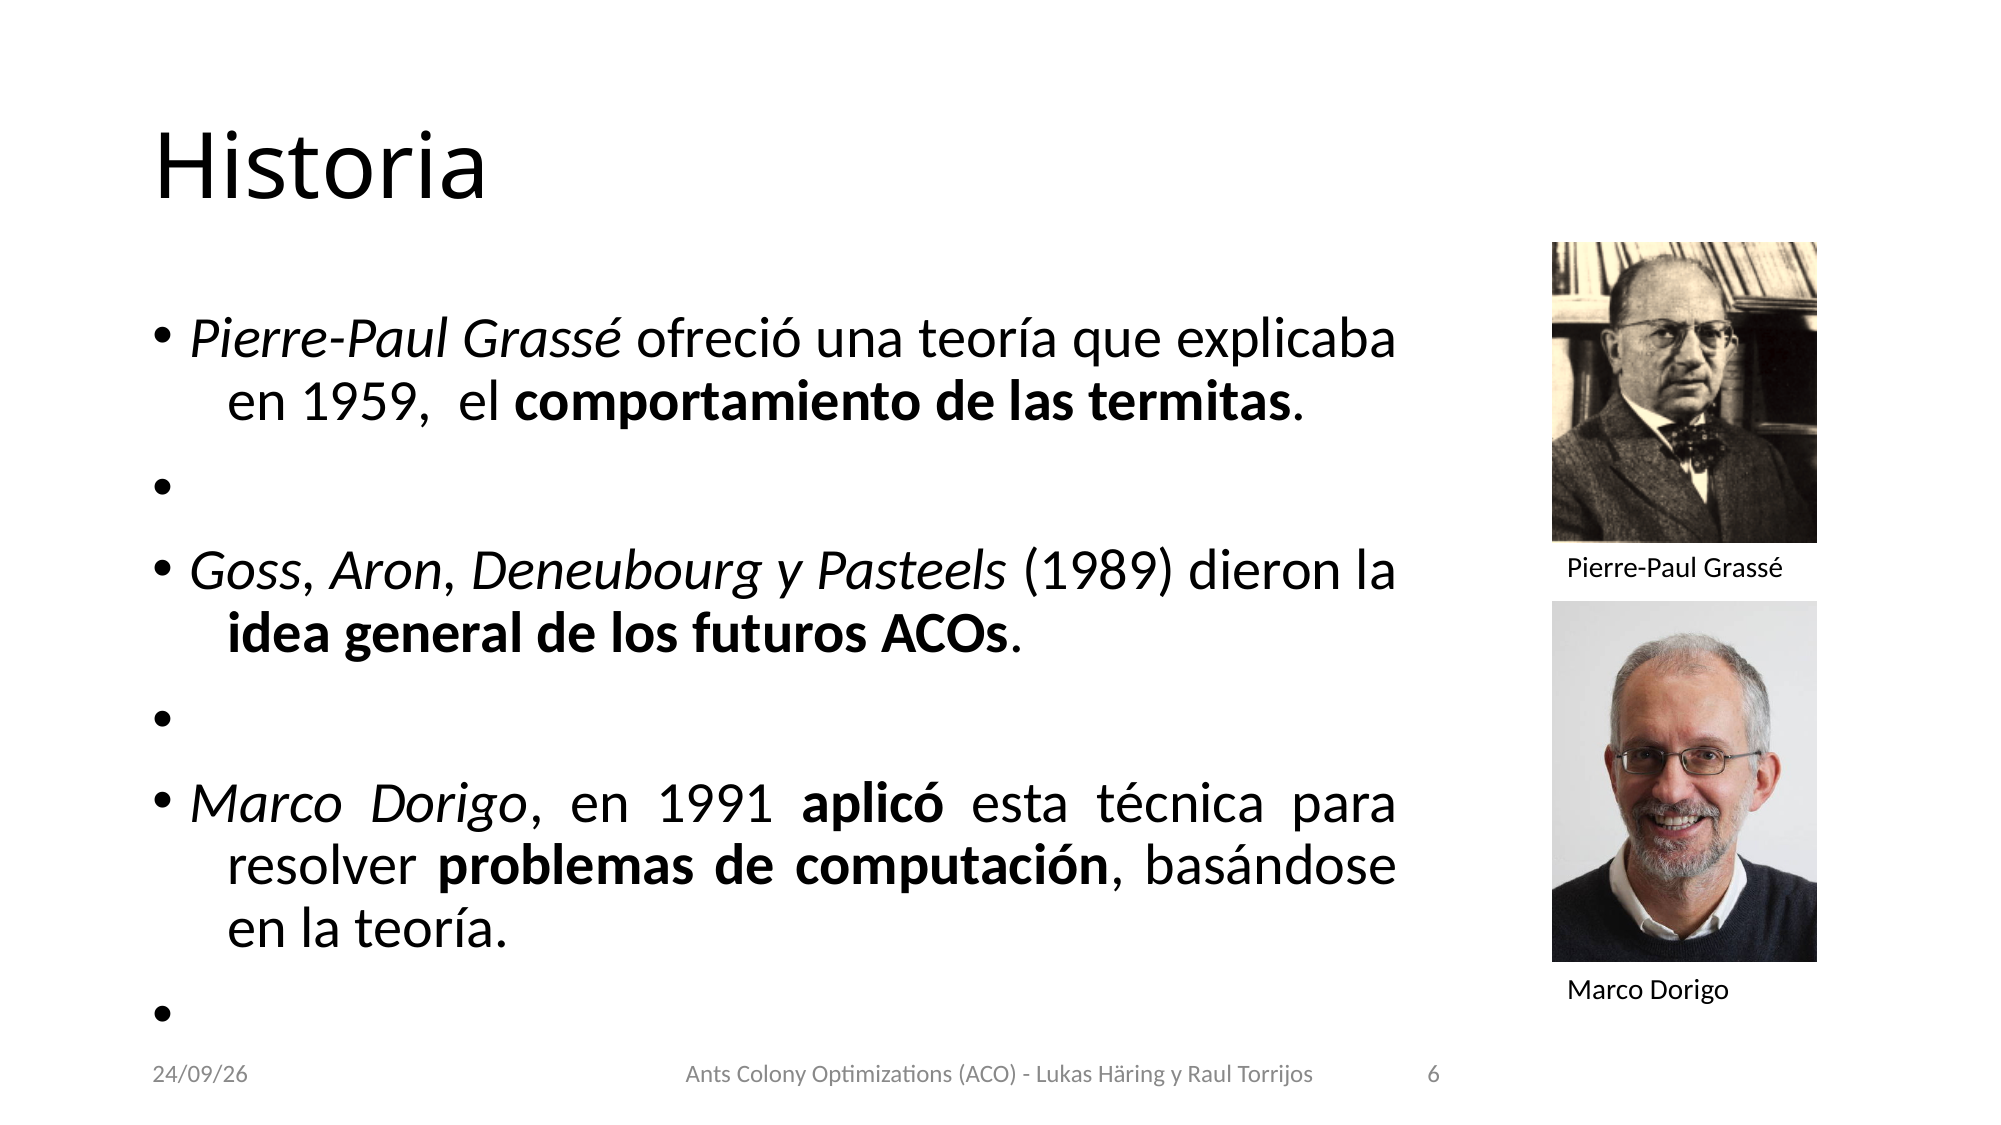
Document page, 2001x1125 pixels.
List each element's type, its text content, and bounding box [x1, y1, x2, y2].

title Historia [137, 59, 1863, 278]
text_box Ants Colony Optimizations (ACO) - Lukas Häring y Raul Torrijos [662, 1042, 1338, 1103]
picture [1552, 601, 1817, 962]
text_box Pierre-Paul Grassé [1552, 540, 1817, 592]
list Pierre-Paul Grassé ofreció una teoría que explicaba en 1959, el comportamiento de las termitas. Goss, Aron, Deneubourg y Pasteels (1989) dieron la idea general de los futuros ACOs. Marco Dorigo, en 1991 aplicó esta técnica para resolver problemas de computación, basándose en la teoría. [137, 299, 1413, 1014]
text_box [1412, 1042, 1863, 1103]
text_box Marco Dorigo [1552, 962, 1817, 1014]
picture [1552, 242, 1817, 540]
text_box 19/05/2019 [137, 1042, 588, 1103]
